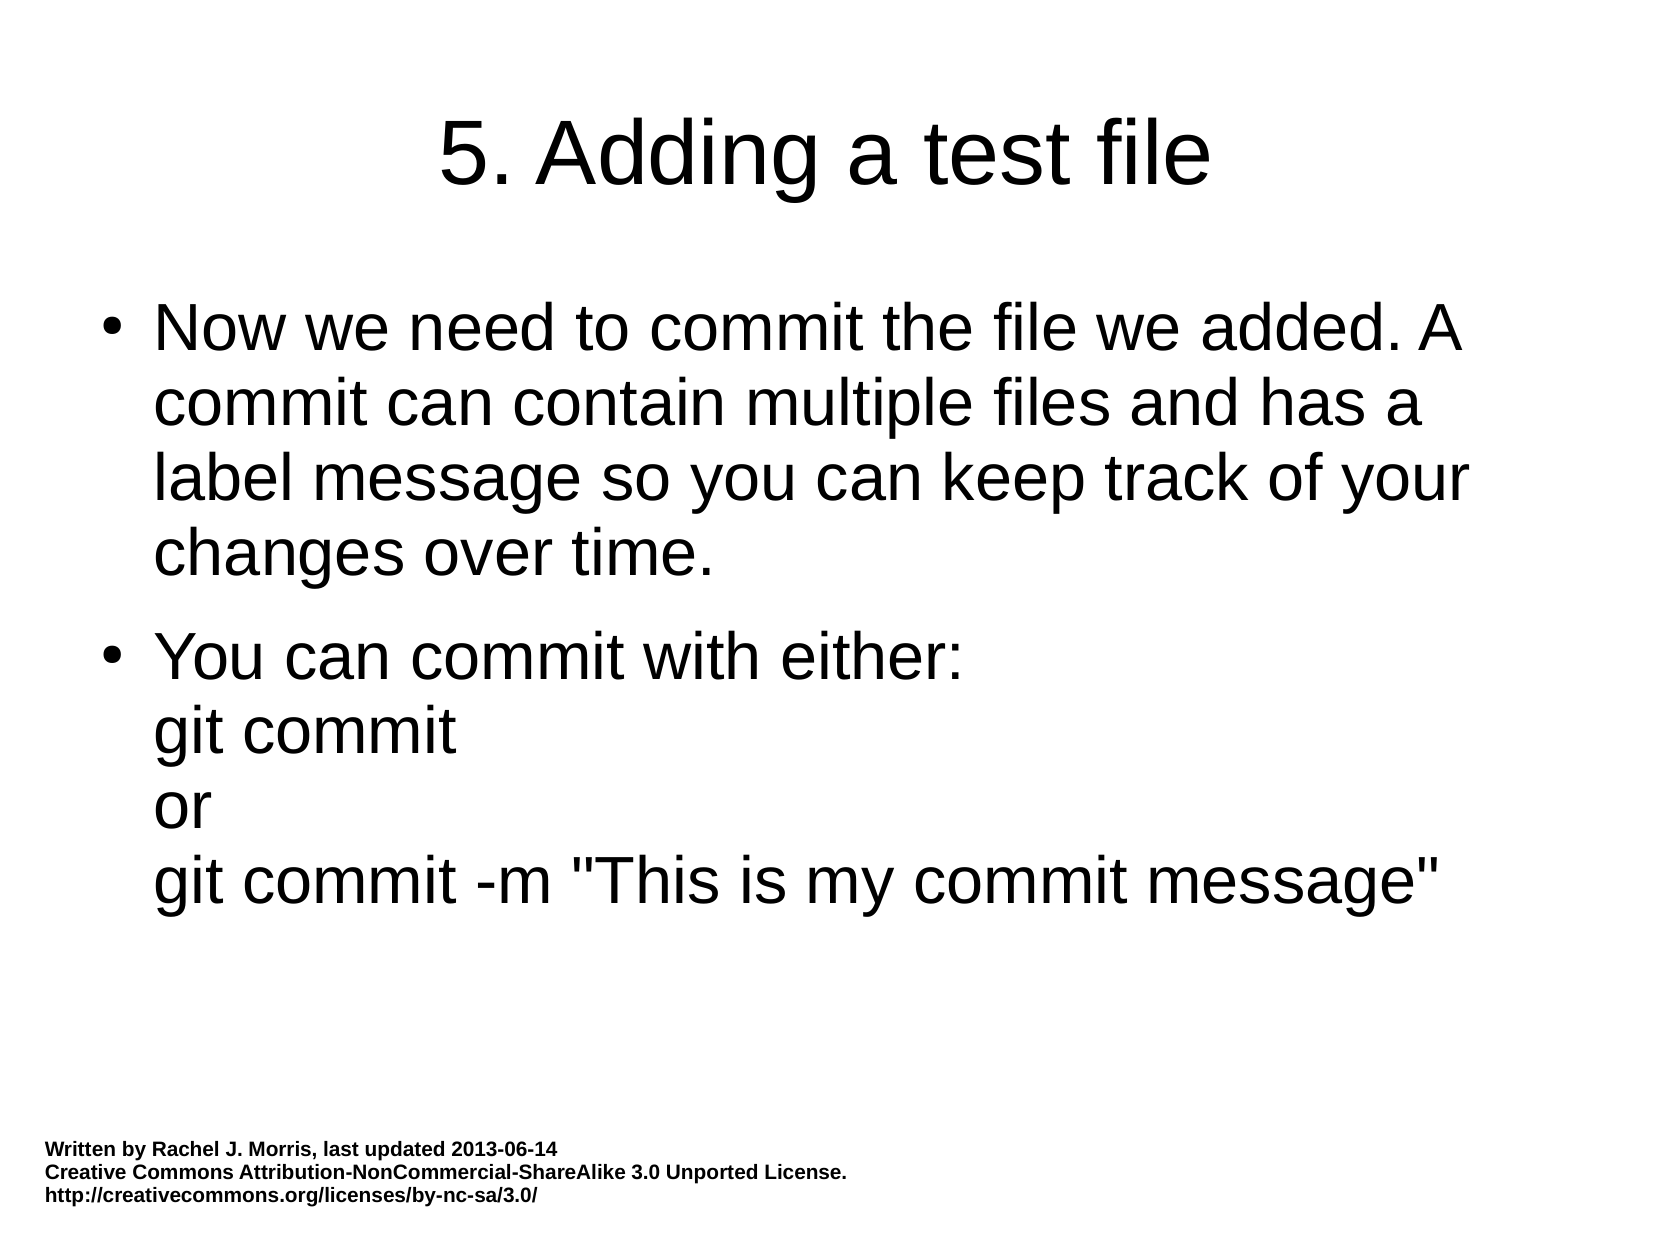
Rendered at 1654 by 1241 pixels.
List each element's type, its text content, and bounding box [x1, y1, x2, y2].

list Now we need to commit the file we added. A commit can contain multiple files and has a label message so you can keep track of your changes over time. You can commit with either: git commit or git commit -m "This is my commit message" [82, 290, 1538, 1010]
title 5. Adding a test file [82, 49, 1571, 257]
